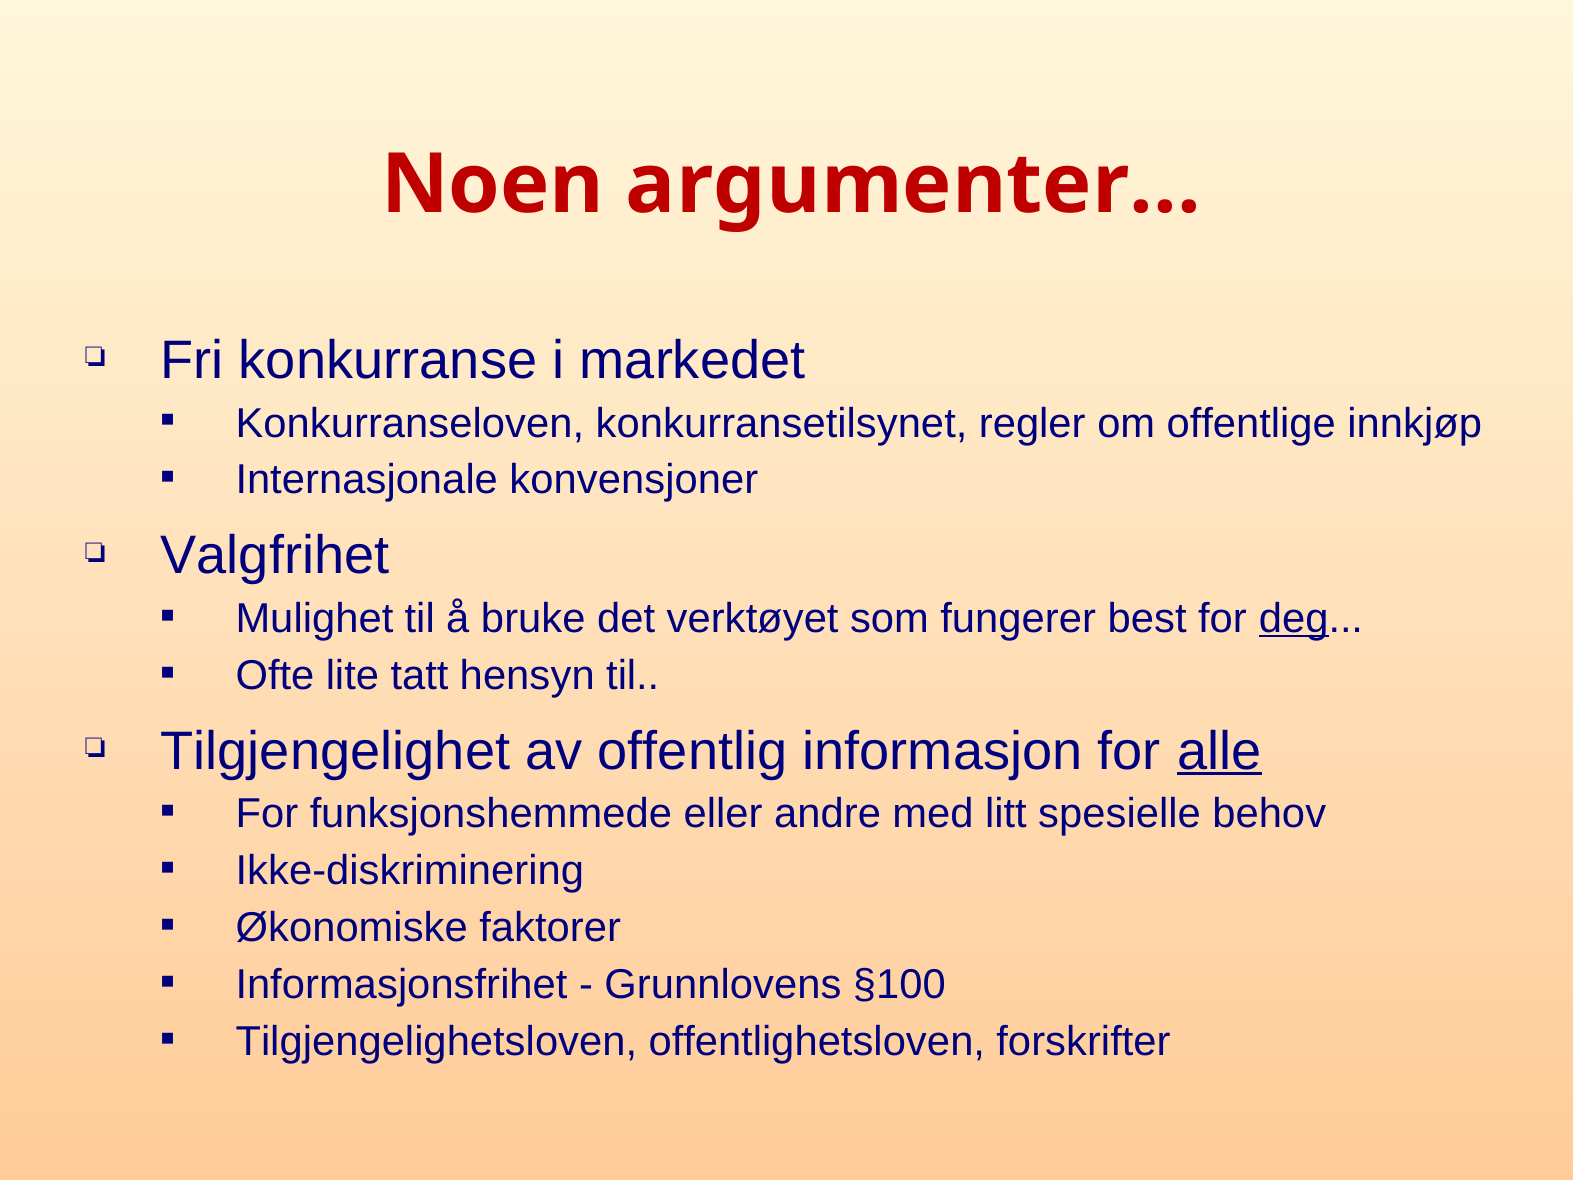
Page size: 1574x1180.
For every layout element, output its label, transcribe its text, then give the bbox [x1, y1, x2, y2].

list Fri konkurranse i markedet Konkurranseloven, konkurransetilsynet, regler om offentlige innkjøp Internasjonale konvensjoner Valgfrihet Mulighet til å bruke det verktøyet som fungerer best for deg... Ofte lite tatt hensyn til.. Tilgjengelighet av offentlig informasjon for alle For funksjonshemmede eller andre med litt spesielle behov Ikke-diskriminering Økonomiske faktorer Informasjonsfrihet - Grunnlovens §100 Tilgjengelighetsloven, offentlighetsloven, forskrifter [85, 336, 1539, 1180]
title Noen argumenter... [39, 54, 1543, 309]
